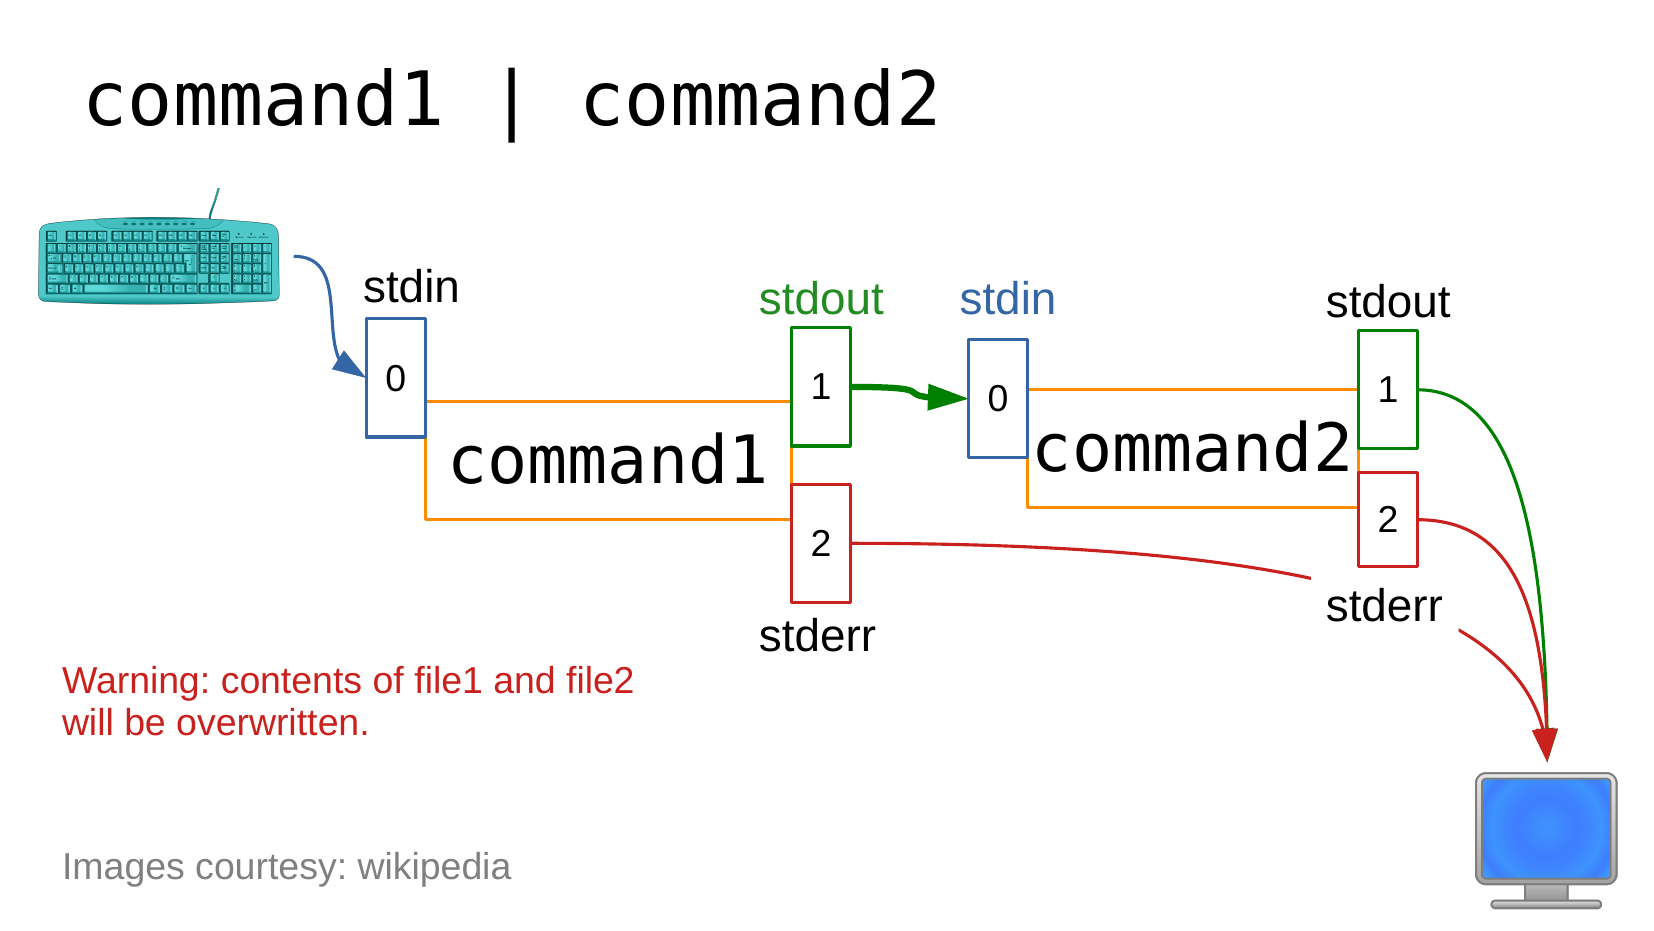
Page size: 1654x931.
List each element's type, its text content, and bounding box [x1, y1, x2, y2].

text_box stderr [1311, 572, 1459, 639]
text_box Images courtesy: wikipedia [47, 838, 544, 896]
text_box command1 [425, 401, 792, 520]
title command1 | command2 [82, 46, 1571, 154]
text_box 2 [791, 484, 851, 602]
text_box stdin [348, 253, 479, 321]
picture [1464, 762, 1630, 910]
text_box 2 [1358, 472, 1418, 567]
text_box stdin [944, 265, 1075, 332]
text_box 0 [968, 339, 1028, 458]
text_box 0 [366, 321, 426, 438]
text_box Warning: contents of file1 and file2 will be overwritten. [47, 651, 686, 751]
picture [23, 188, 294, 324]
text_box 1 [1358, 349, 1418, 449]
text_box command2 [1027, 389, 1359, 508]
text_box 1 [791, 332, 851, 446]
text_box stderr [744, 602, 934, 683]
text_box stdout [744, 265, 910, 332]
text_box stdout [1311, 268, 1512, 349]
